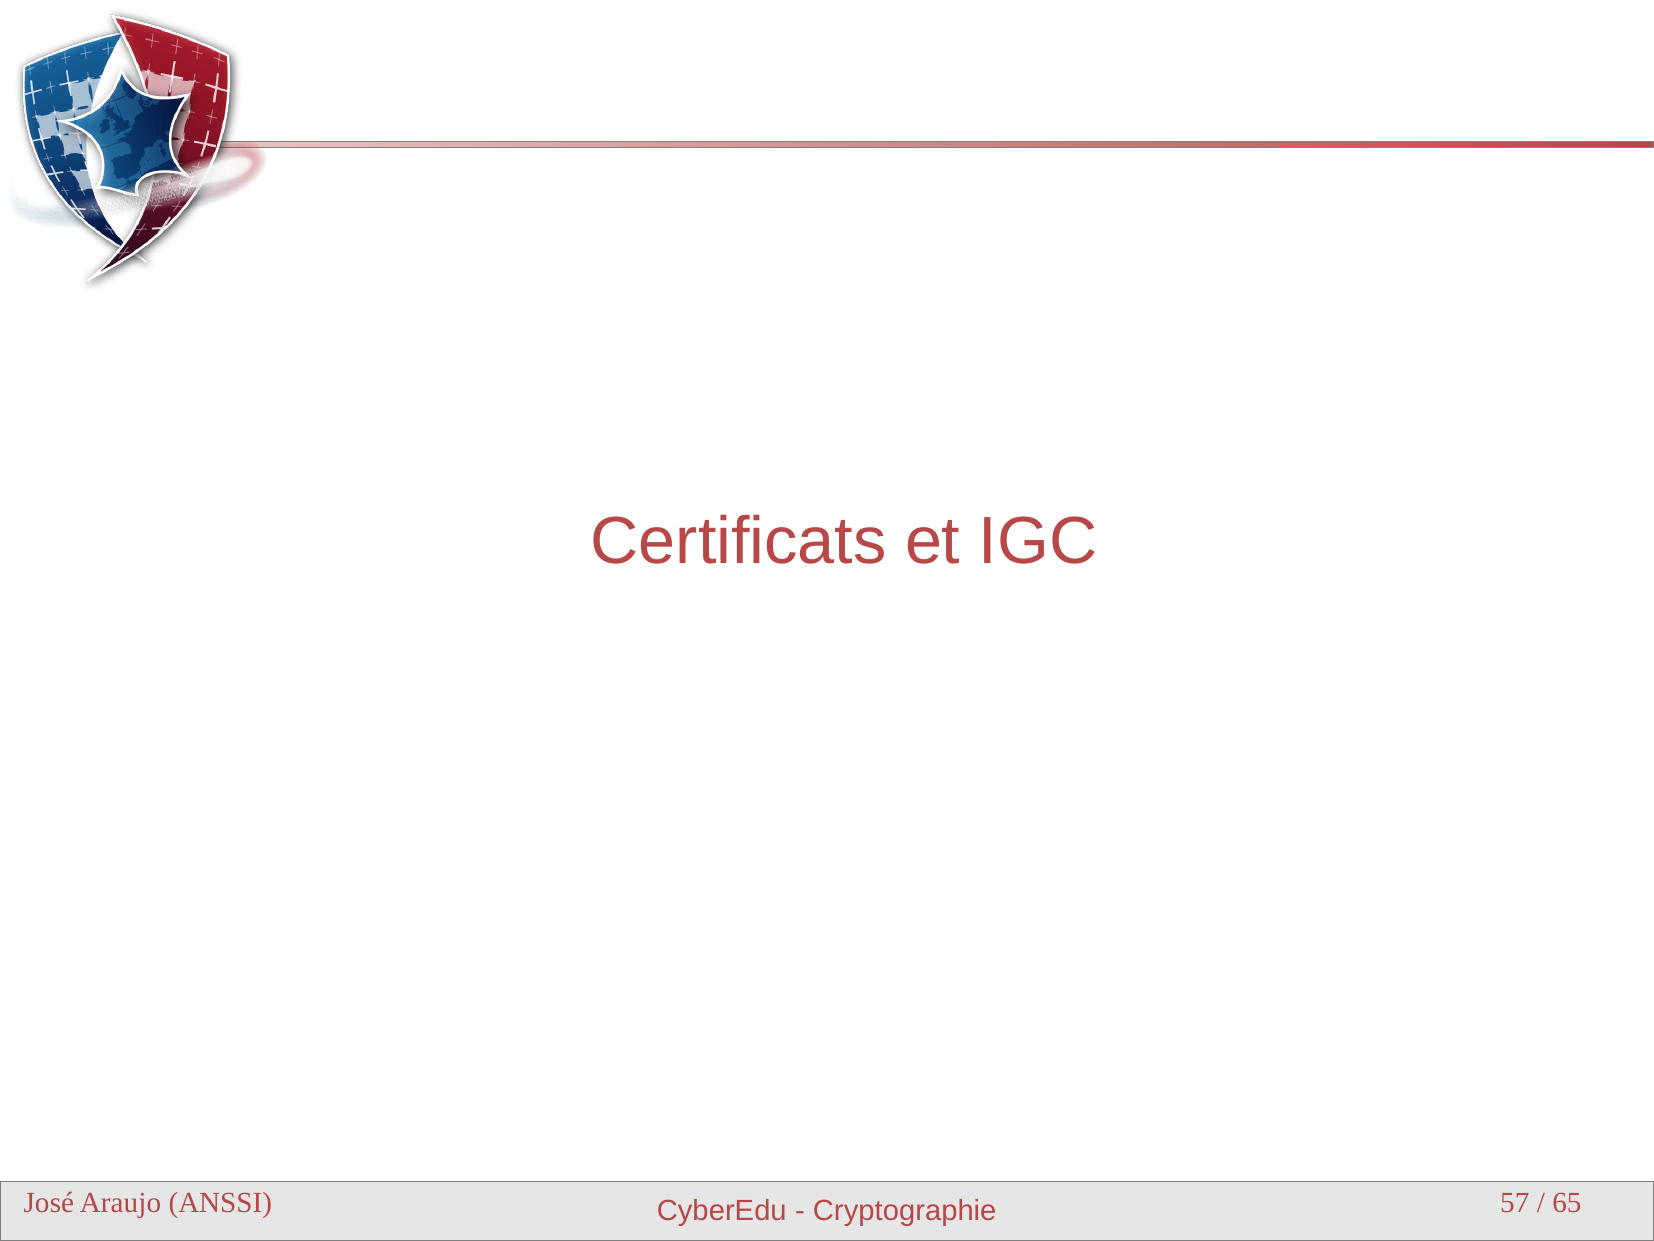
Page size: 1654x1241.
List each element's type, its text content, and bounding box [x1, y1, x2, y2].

text_box Certificats et IGC [118, 489, 1571, 579]
picture [0, 0, 272, 290]
